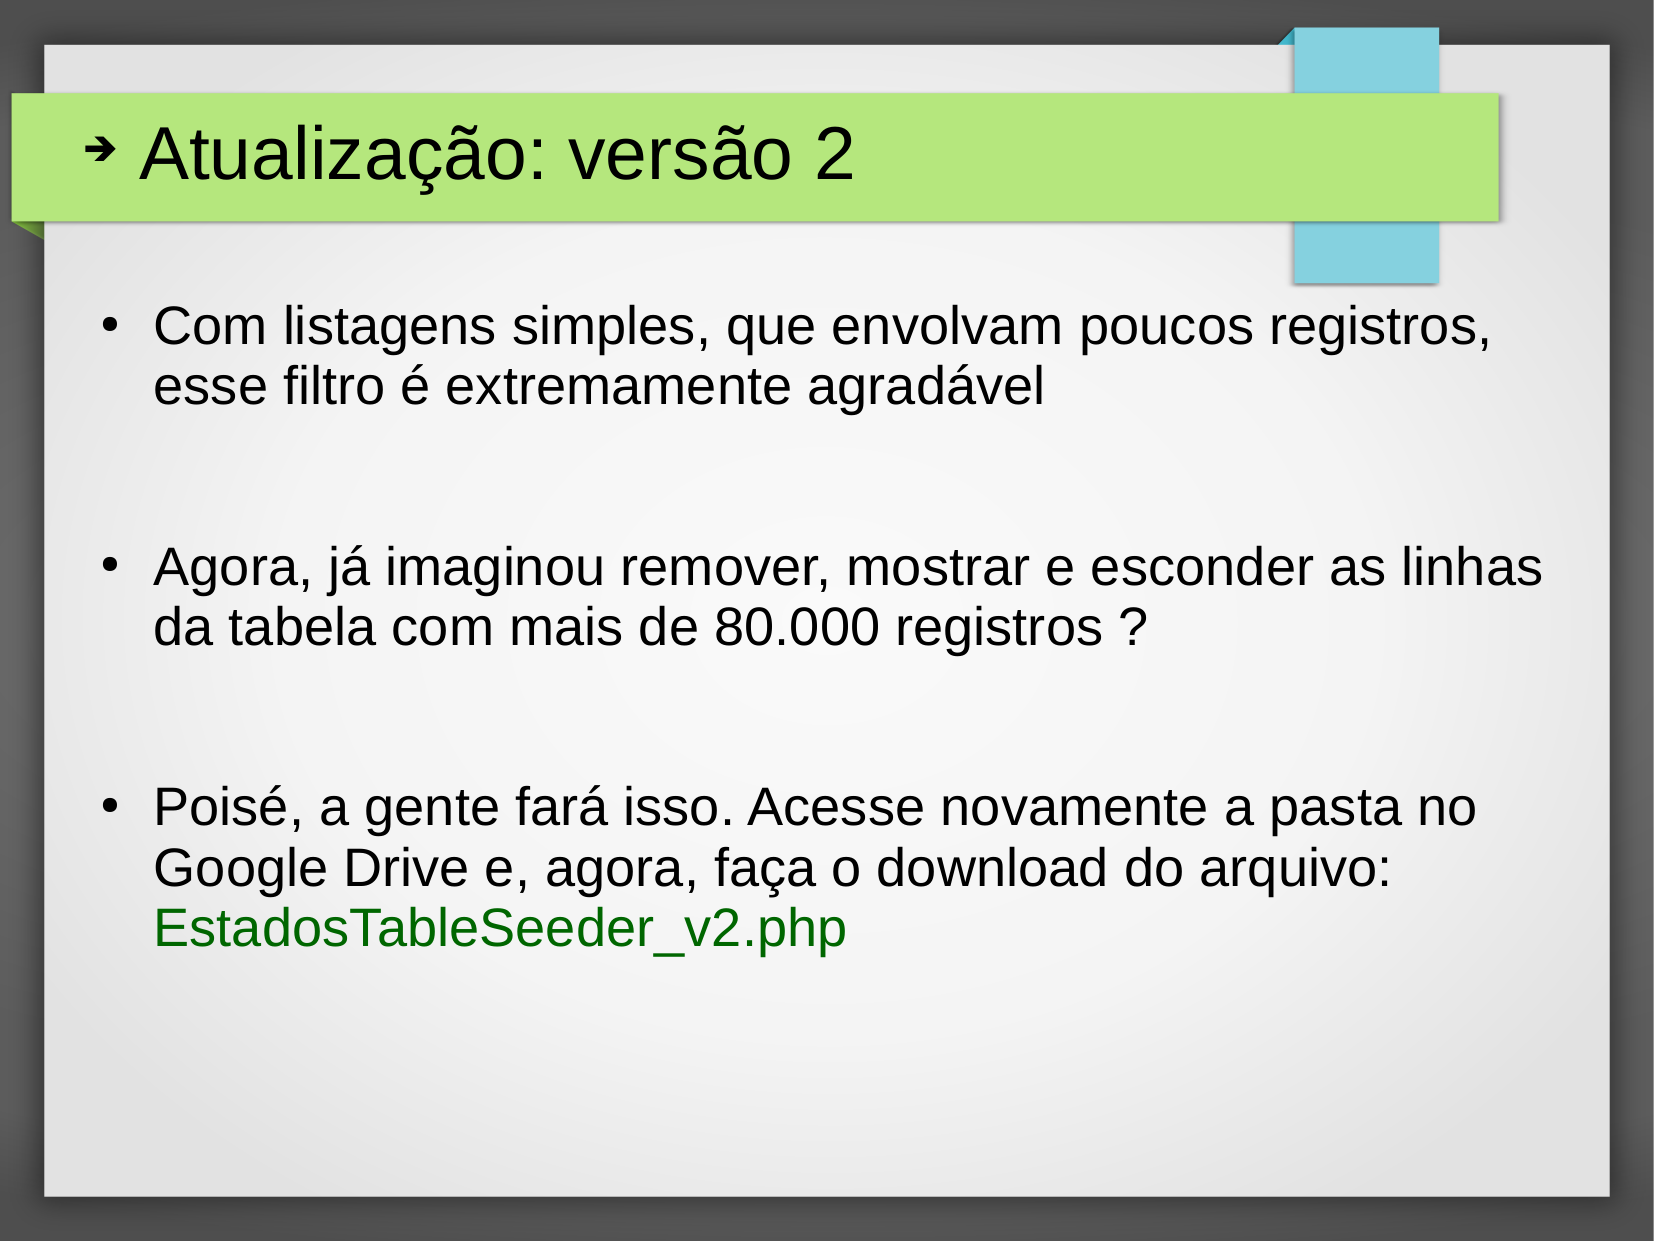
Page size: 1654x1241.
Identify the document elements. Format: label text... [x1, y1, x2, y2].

list Com listagens simples, que envolvam poucos registros, esse filtro é extremamente agradável Agora, já imaginou remover, mostrar e esconder as linhas da tabela com mais de 80.000 registros ? Poisé, a gente fará isso. Acesse novamente a pasta no Google Drive e, agora, faça o download do arquivo: EstadosTableSeeder_v2.php [82, 295, 1571, 1063]
picture [0, 0, 1654, 1241]
text_box [659, 565, 1002, 678]
title Atualização: versão 2 [82, 94, 1264, 213]
